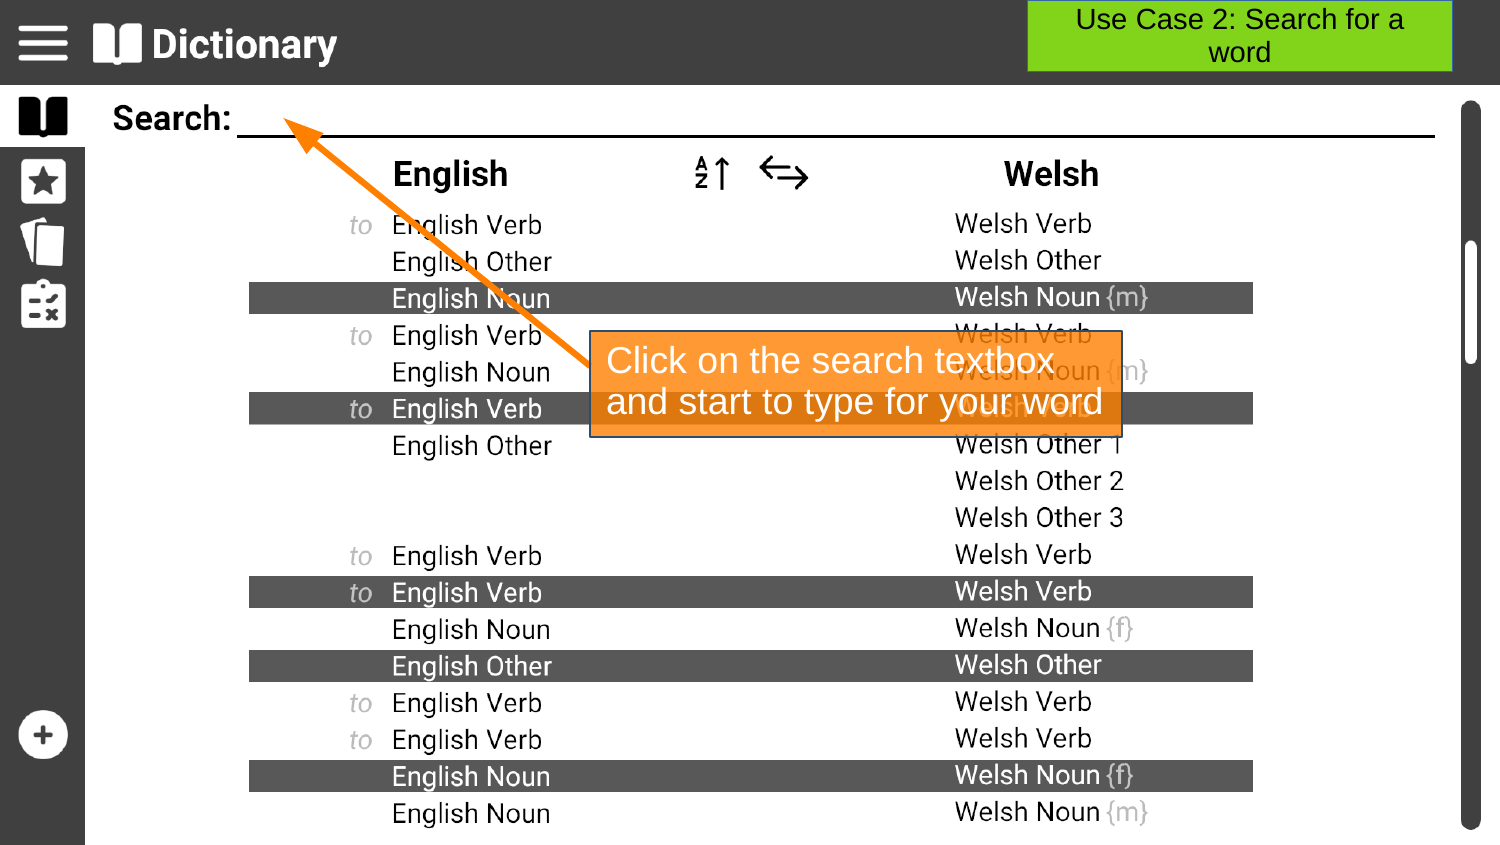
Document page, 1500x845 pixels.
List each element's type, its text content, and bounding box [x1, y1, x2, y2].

text_box Click on the search textbox and start to type for your word [590, 330, 1123, 438]
text_box Use Case 2: Search for a word [1027, 0, 1453, 72]
picture [0, 0, 1500, 845]
